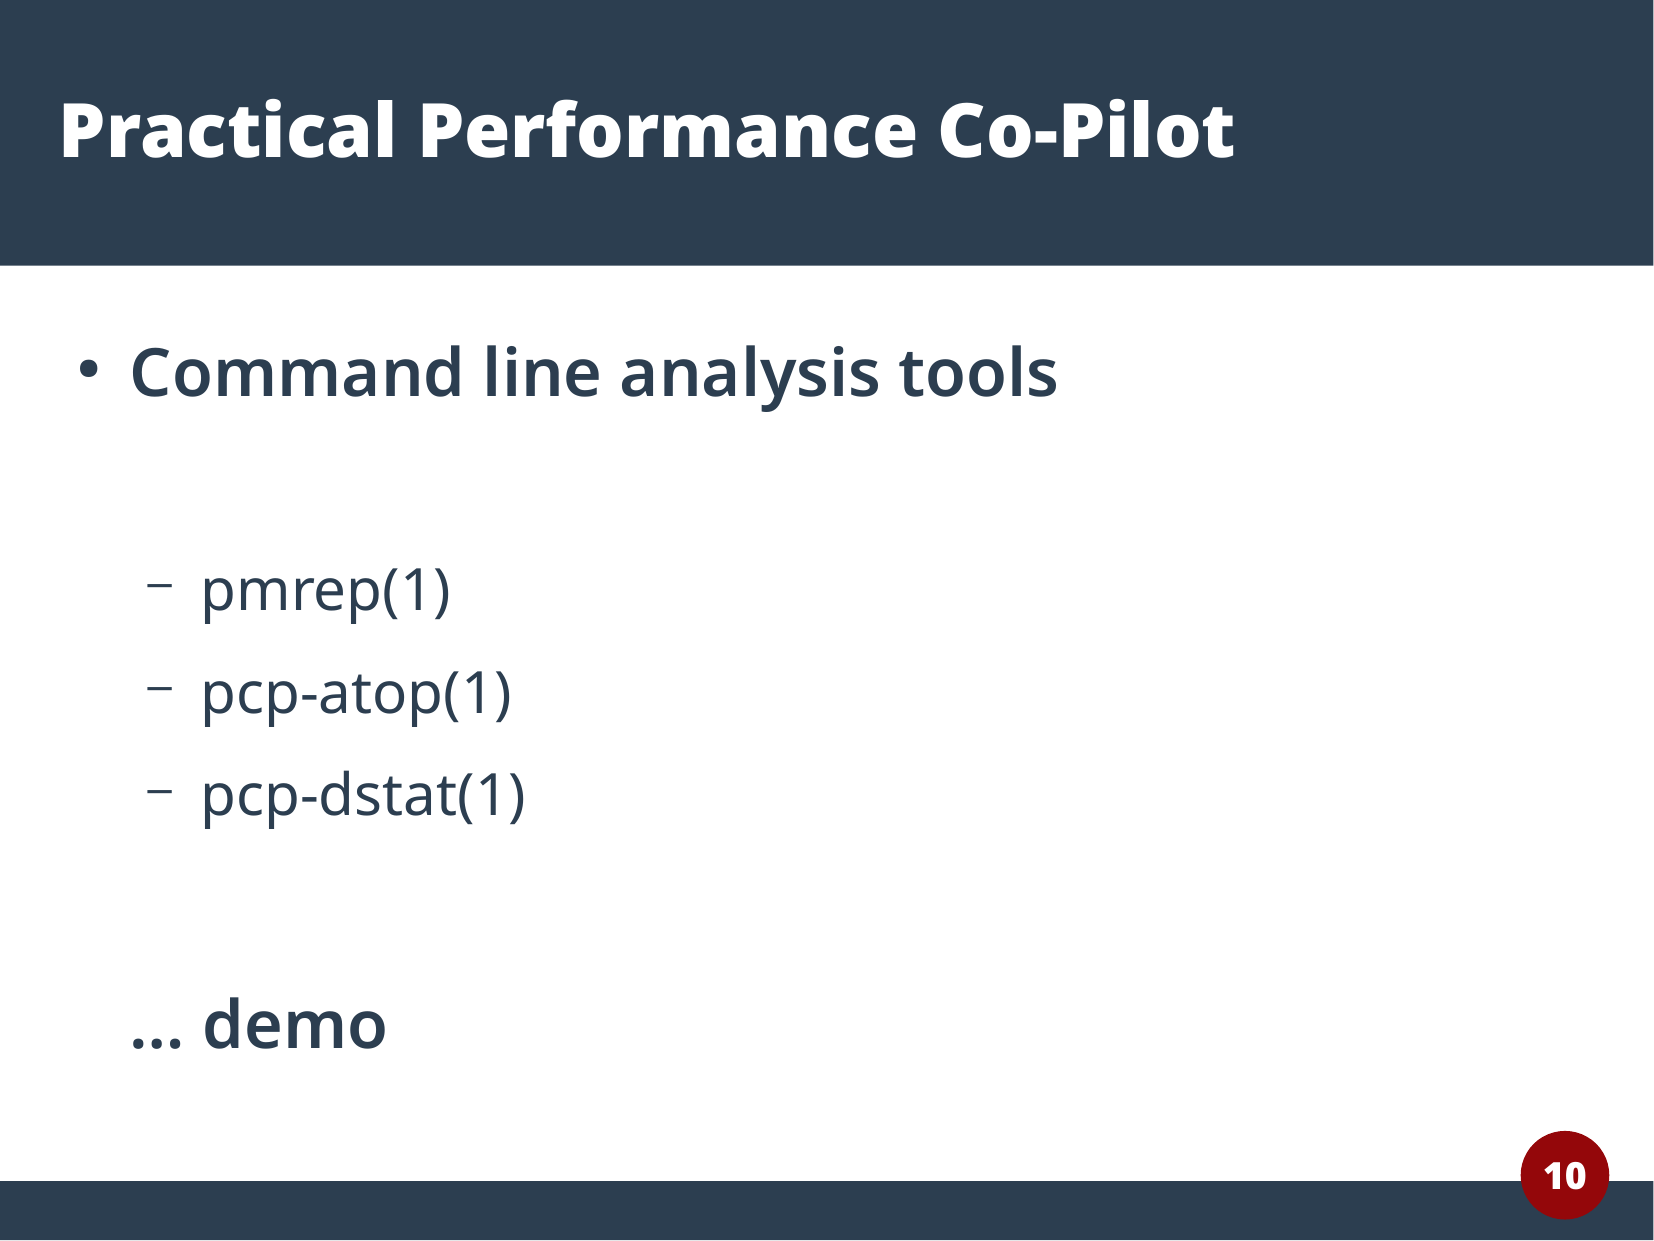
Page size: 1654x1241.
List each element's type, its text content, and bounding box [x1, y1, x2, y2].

list Command line analysis tools pmrep(1) pcp-atop(1) pcp-dstat(1) … demo [59, 324, 1595, 1152]
title Practical Performance Co-Pilot [59, 49, 1595, 207]
